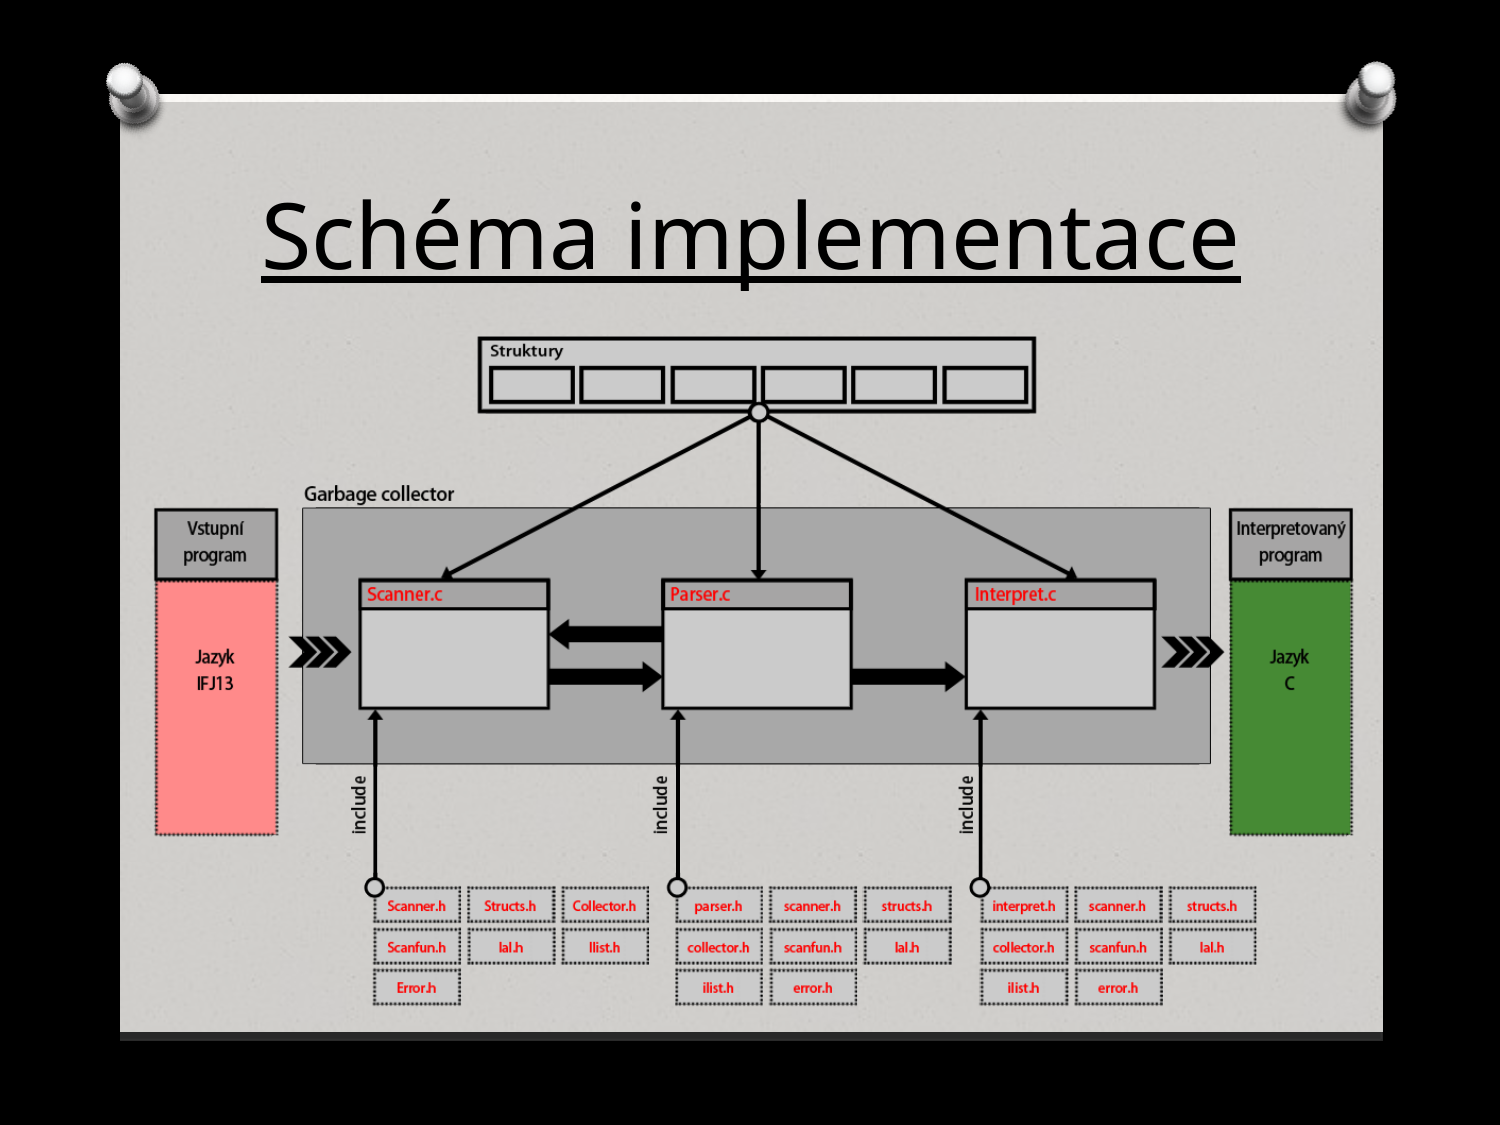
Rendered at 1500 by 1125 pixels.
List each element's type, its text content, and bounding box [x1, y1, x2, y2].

picture [146, 331, 1365, 1012]
title Schéma implementace [179, 134, 1323, 331]
